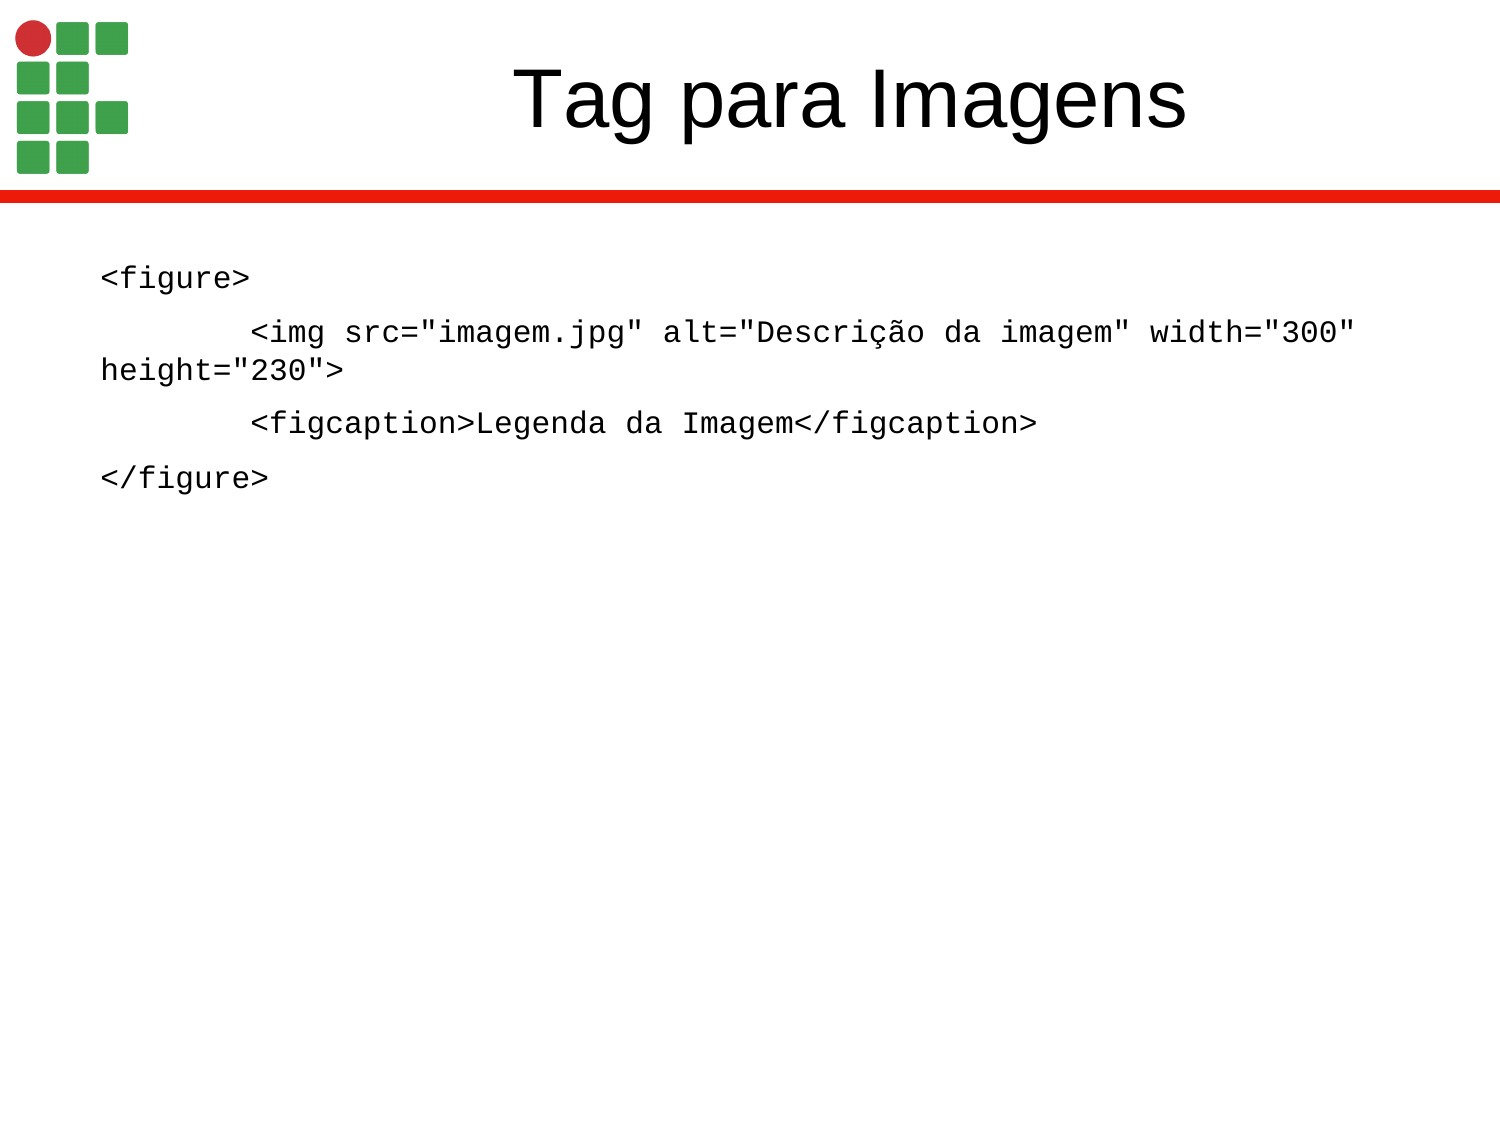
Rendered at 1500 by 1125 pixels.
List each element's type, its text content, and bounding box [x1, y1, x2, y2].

picture [14, 16, 130, 178]
title Tag para Imagens [230, 0, 1471, 202]
list <figure> <img src="imagem.jpg" alt="Descrição da imagem" width="300" height="230"> <figcaption>Legenda da Imagem</figcaption> </figure> [29, 207, 1471, 1087]
